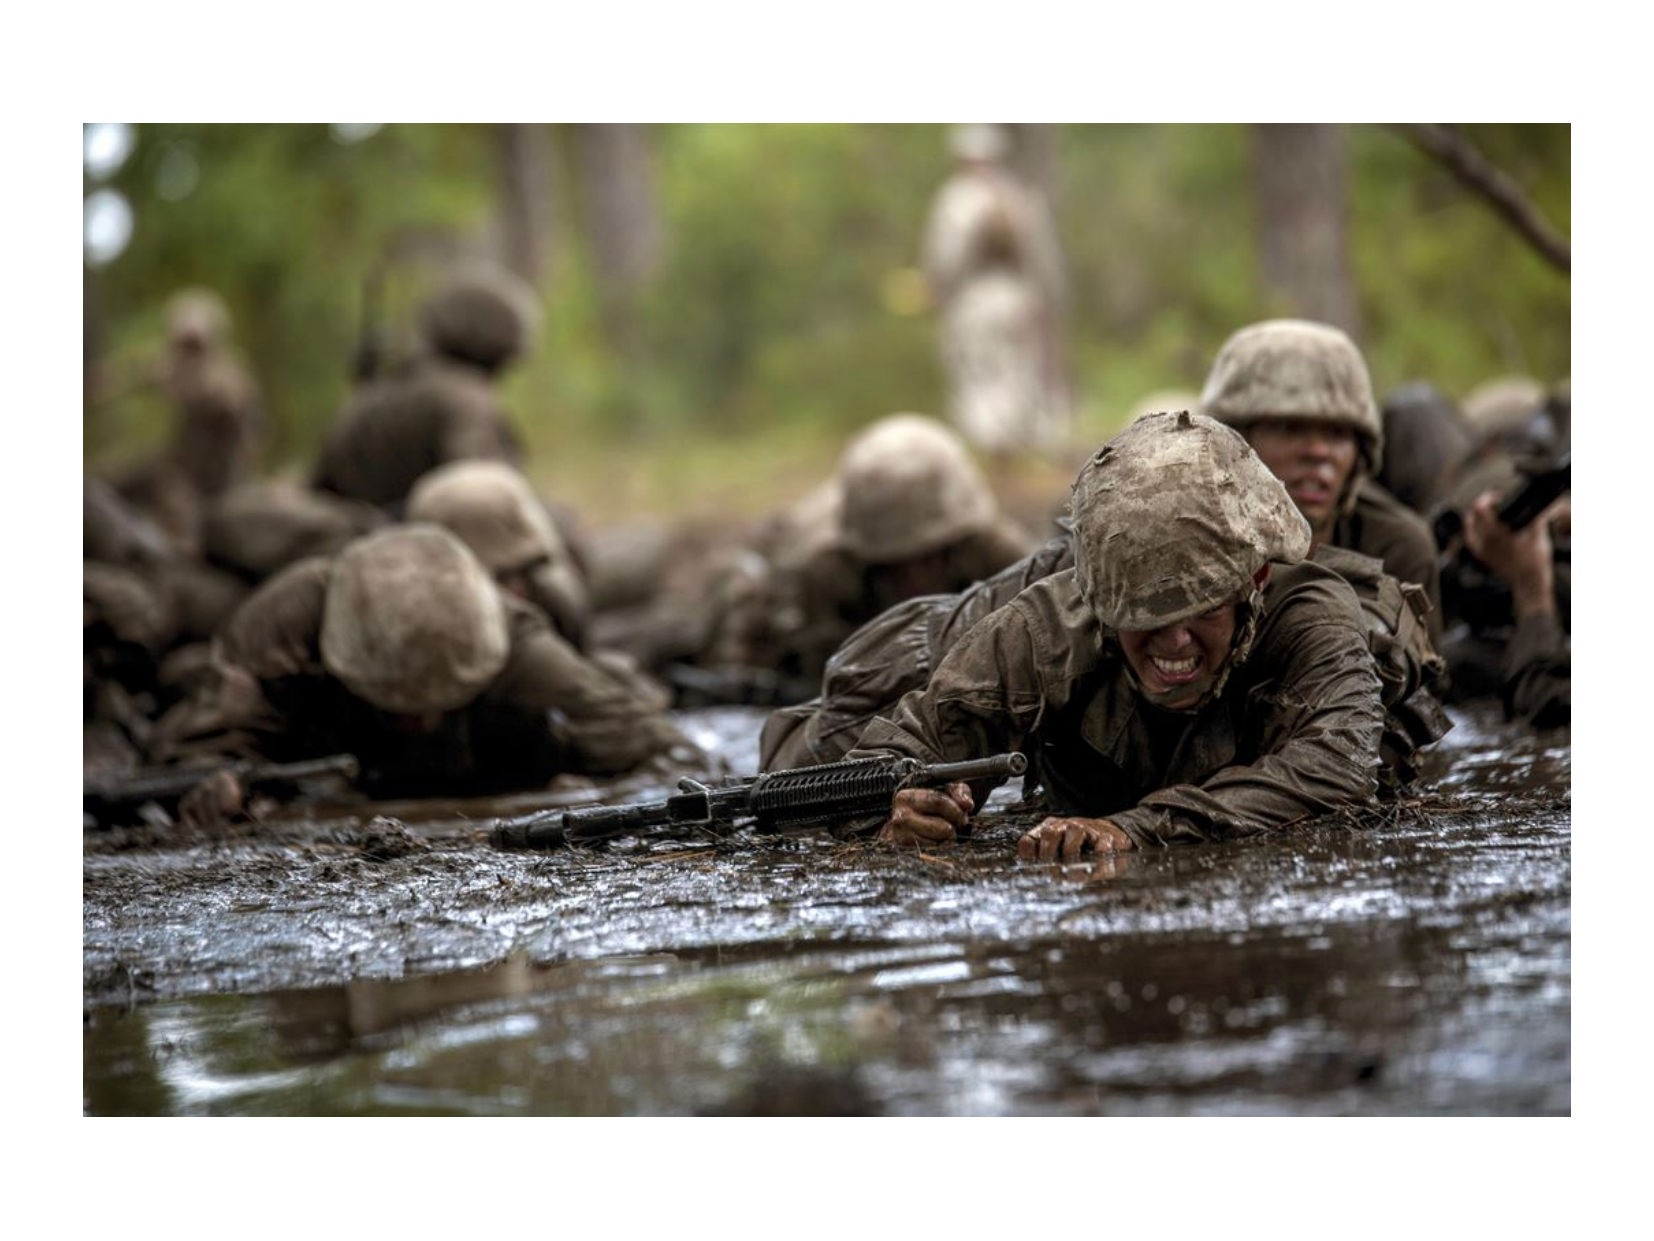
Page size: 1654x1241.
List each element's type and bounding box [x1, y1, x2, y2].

picture [83, 123, 1571, 1117]
